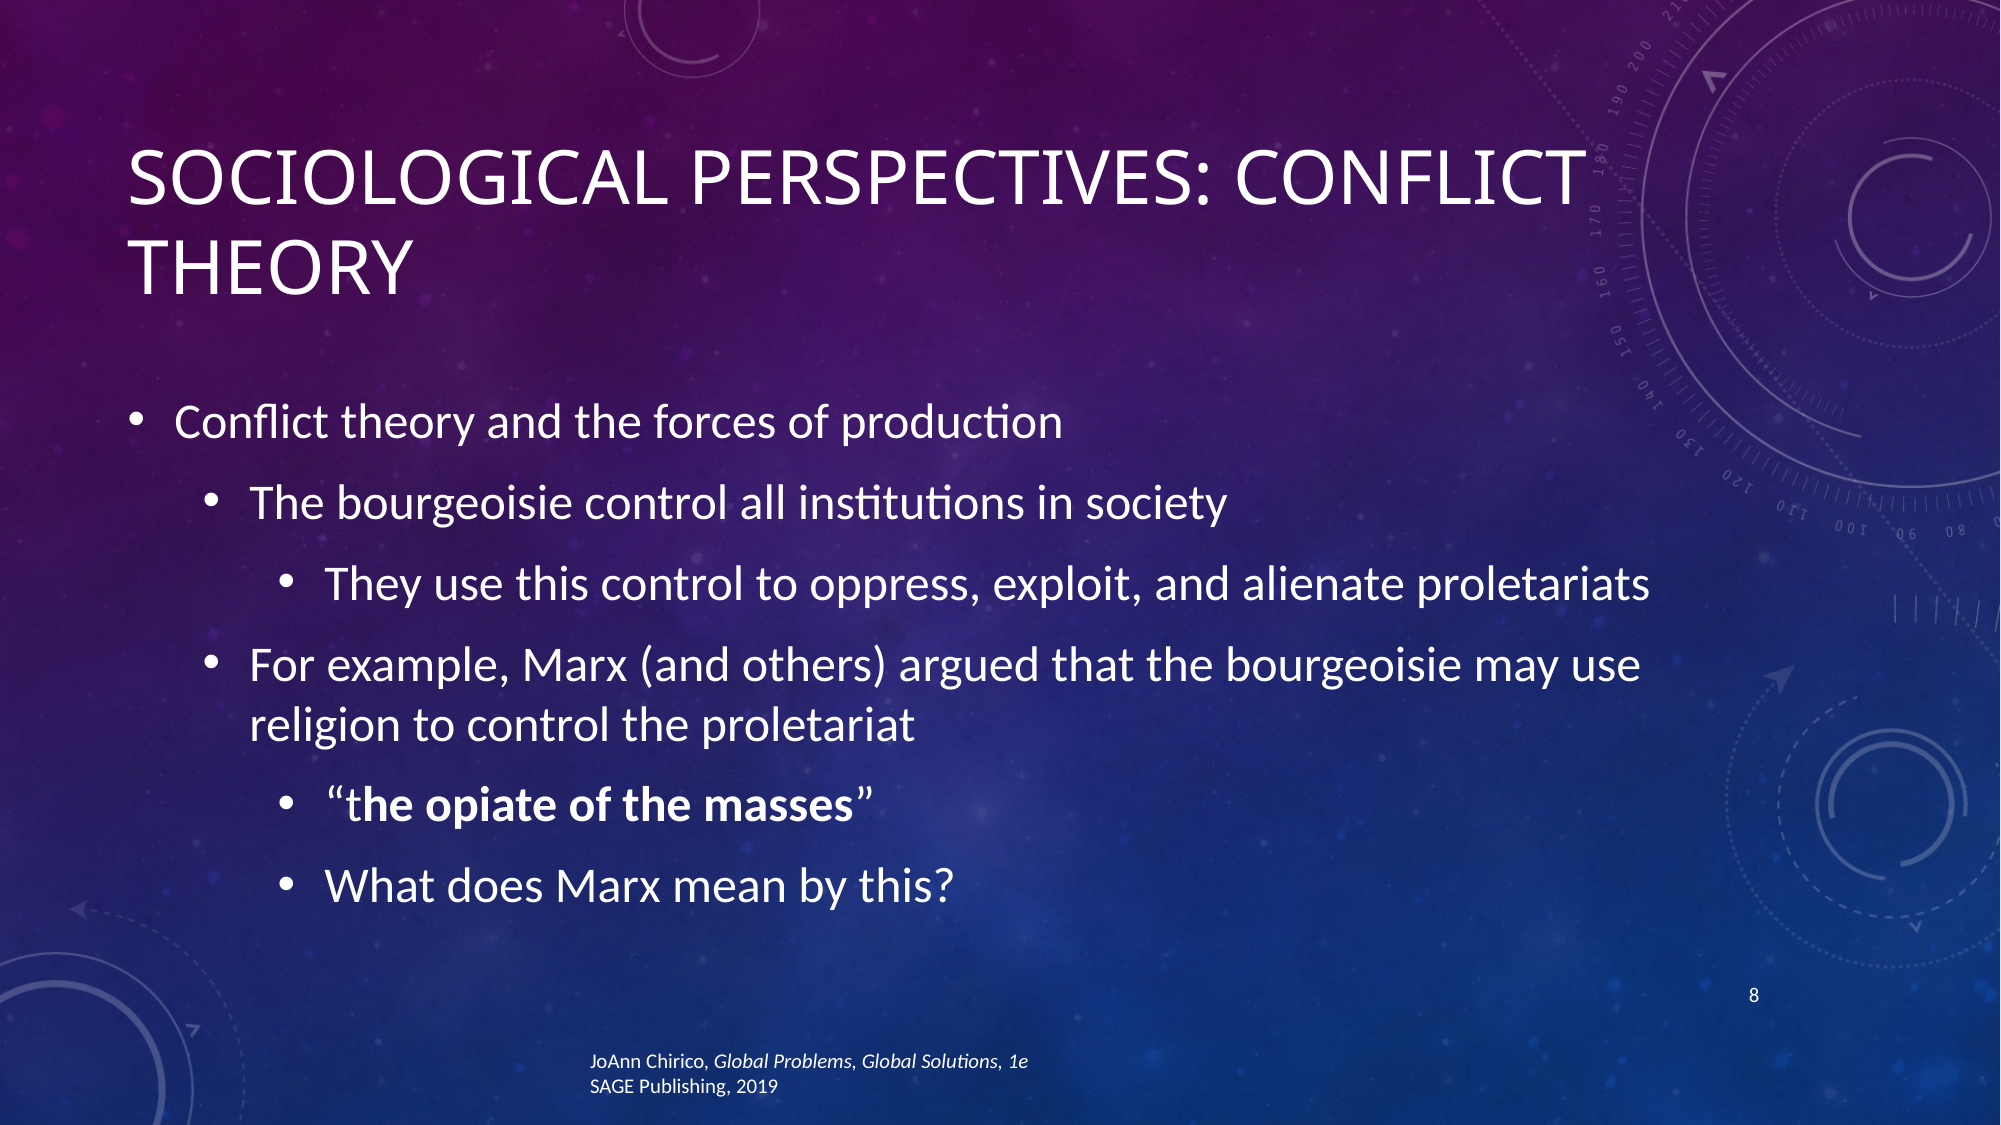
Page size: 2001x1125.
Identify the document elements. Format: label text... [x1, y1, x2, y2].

slide_number <number> [1684, 963, 1775, 1025]
picture [0, 0, 2001, 1125]
list Conflict theory and the forces of production The bourgeoisie control all institutions in society They use this control to oppress, exploit, and alienate proletariats For example, Marx (and others) argued that the bourgeoisie may use religion to control the proletariat “the opiate of the masses” What does Marx mean by this? [112, 351, 1775, 950]
footer JoAnn Chirico, Global Problems, Global Solutions, 1e SAGE Publishing, 2019 [575, 1042, 1425, 1103]
title Sociological Perspectives: Conflict Theory [112, 99, 1775, 339]
